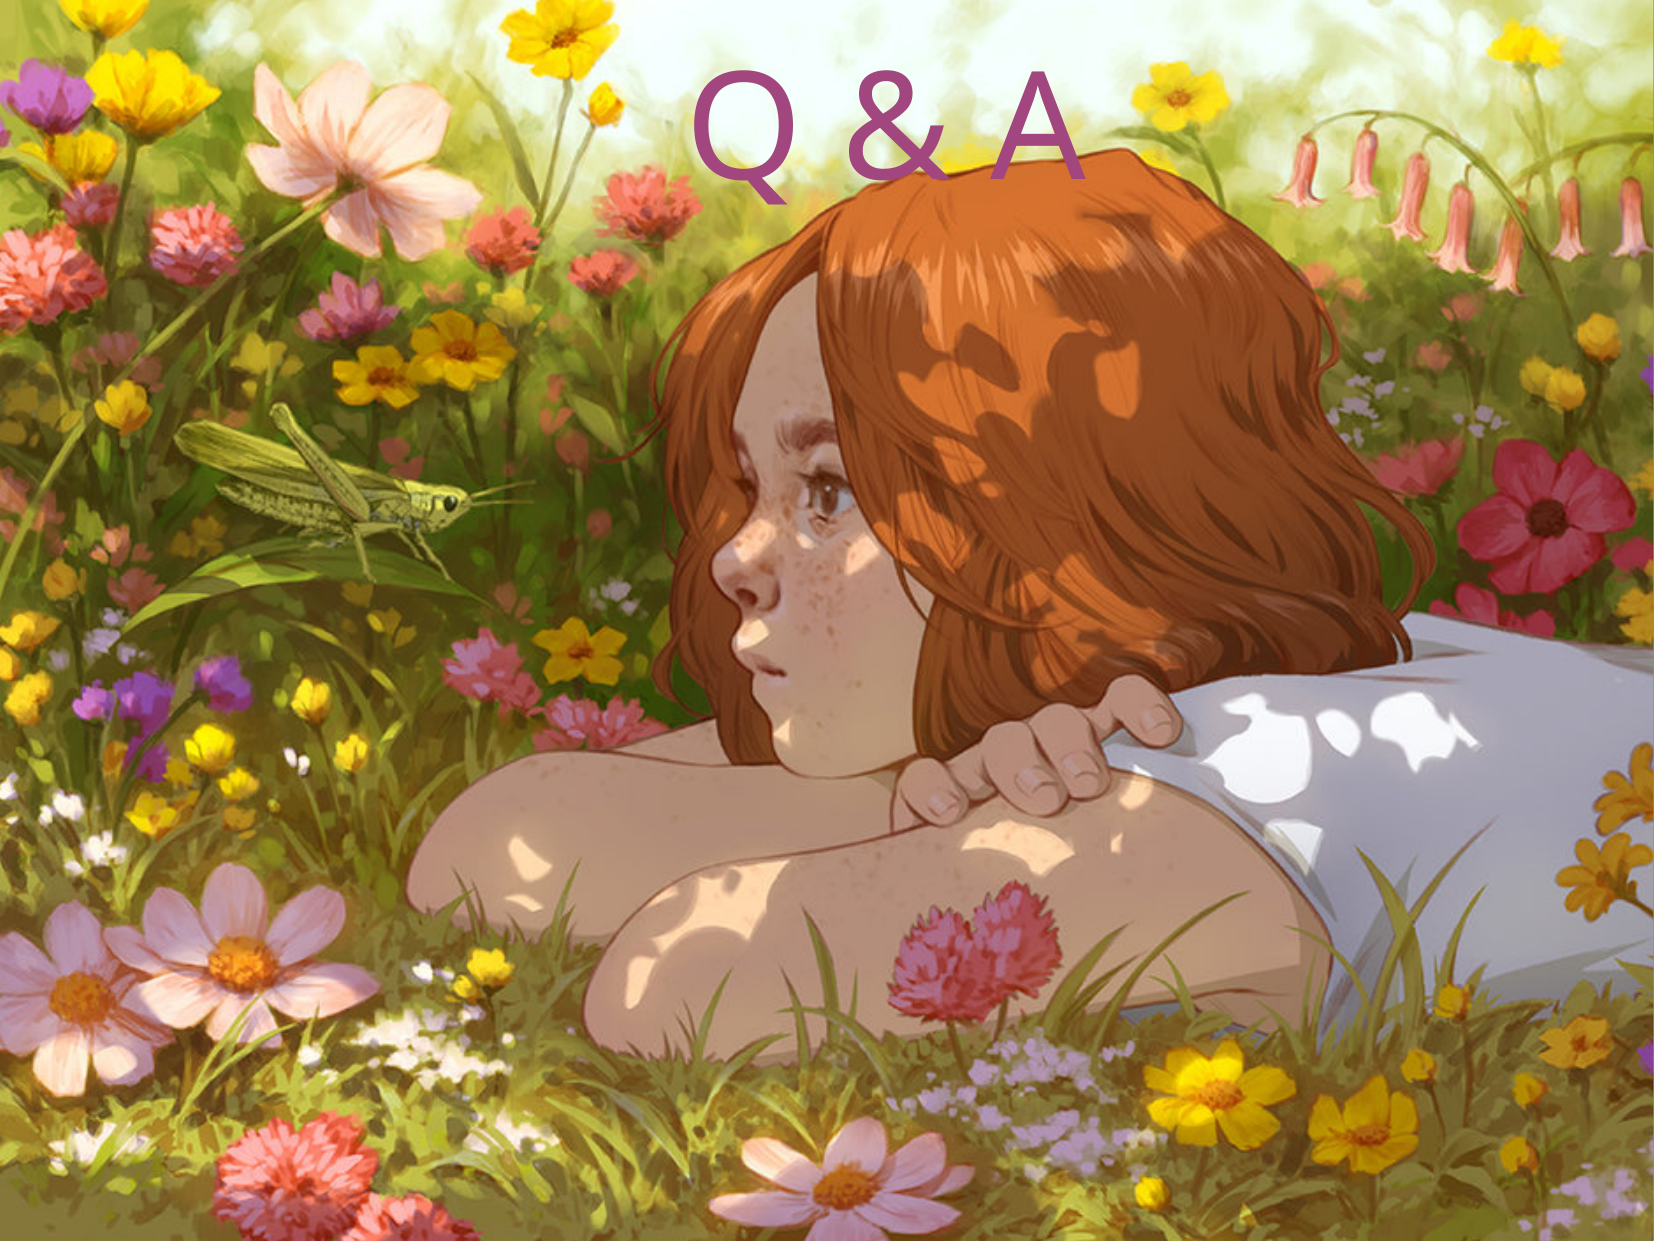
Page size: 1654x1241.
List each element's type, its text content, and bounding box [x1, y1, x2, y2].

list Q & A [685, 19, 1444, 419]
picture [0, 0, 1654, 1241]
